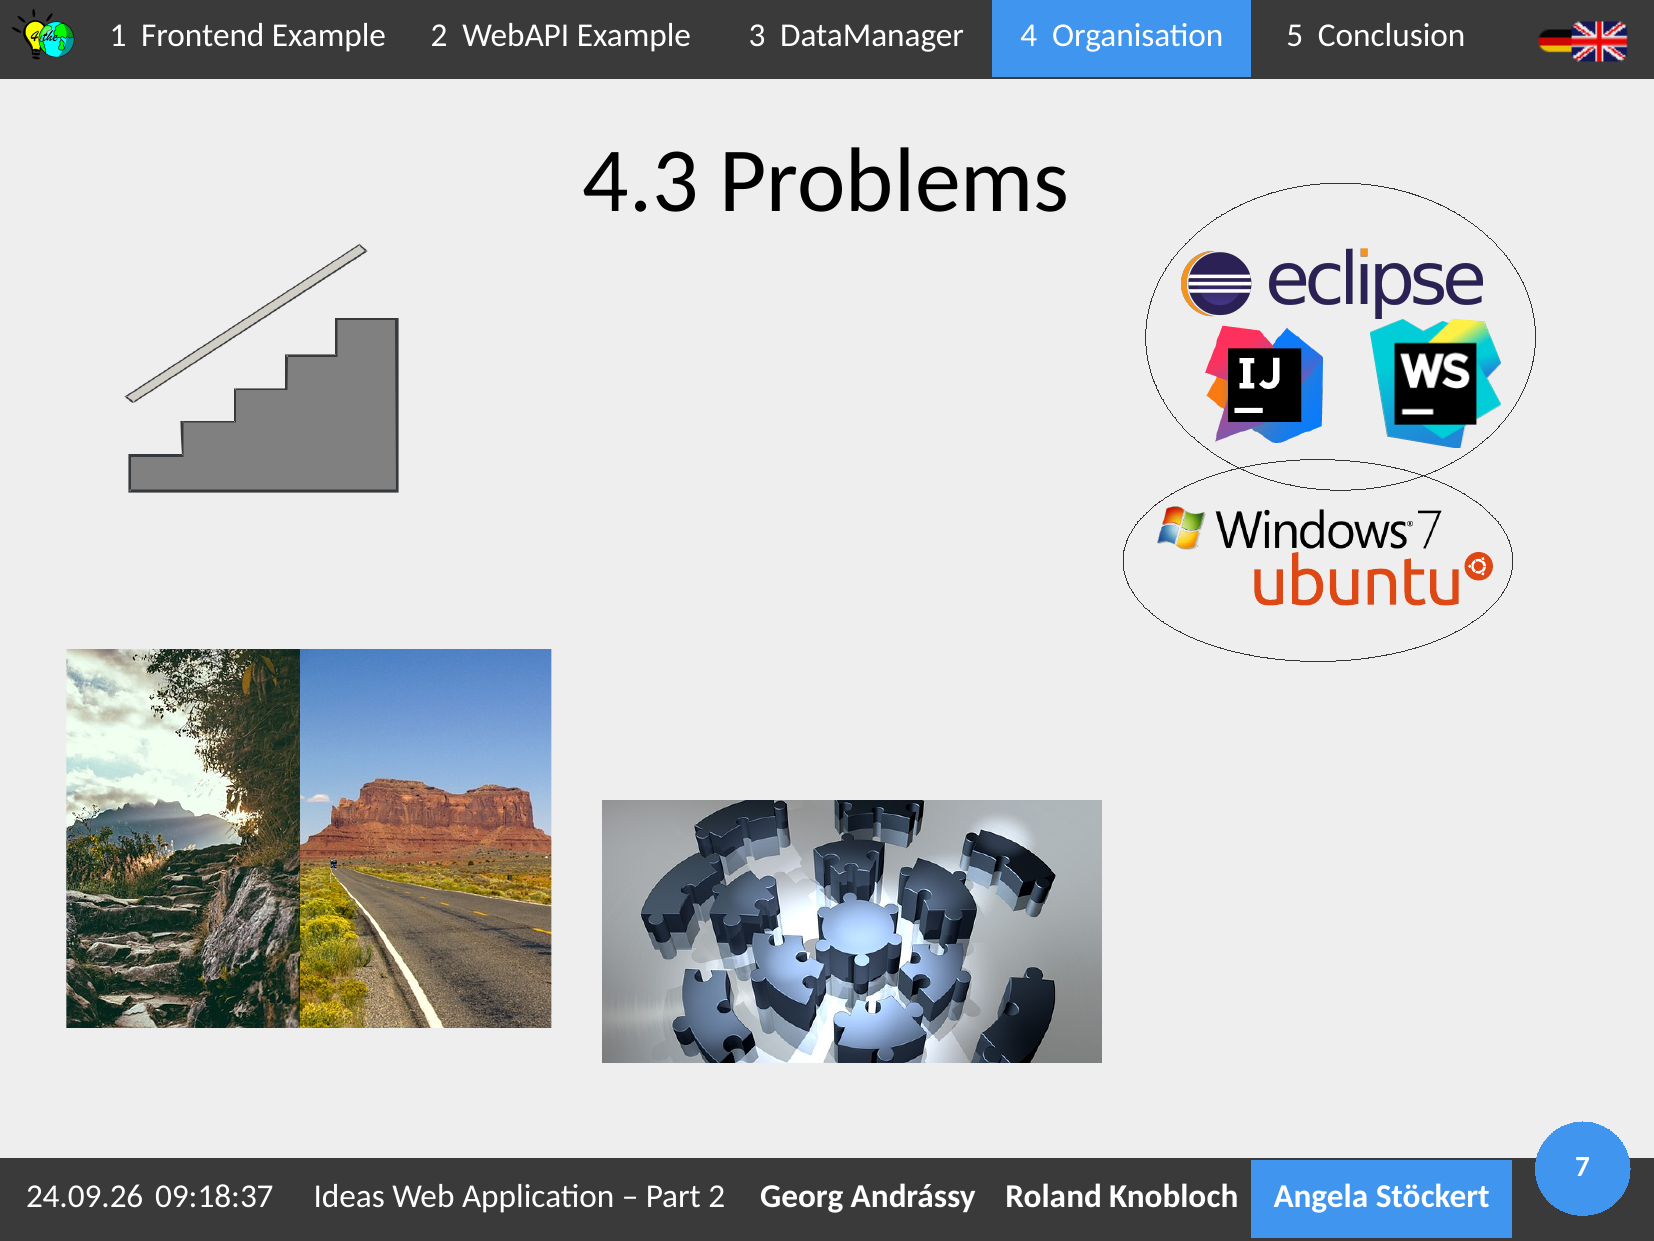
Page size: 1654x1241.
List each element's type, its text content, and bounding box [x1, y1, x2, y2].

picture [1151, 490, 1543, 668]
text_box 3 DataManager [720, 0, 992, 77]
title 4.3 Problems [82, 106, 1571, 272]
text_box Roland Knobloch [992, 1160, 1251, 1238]
picture [1205, 325, 1323, 443]
text_box 1 Frontend Example [94, 0, 401, 77]
picture [124, 230, 420, 526]
text_box Georg Andrássy [744, 1160, 992, 1238]
picture [2, 0, 83, 79]
text_box 5 Conclusion [1251, 0, 1501, 77]
text_box 2 WebAPI Example [401, 0, 720, 77]
picture [66, 649, 552, 1028]
picture [602, 800, 1102, 1063]
text_box Angela Stöckert [1251, 1160, 1512, 1238]
text_box 4 Organisation [992, 0, 1251, 77]
text_box Ideas Web Application – Part 2 [307, 1160, 733, 1238]
picture [1536, 18, 1629, 64]
picture [1181, 248, 1501, 448]
